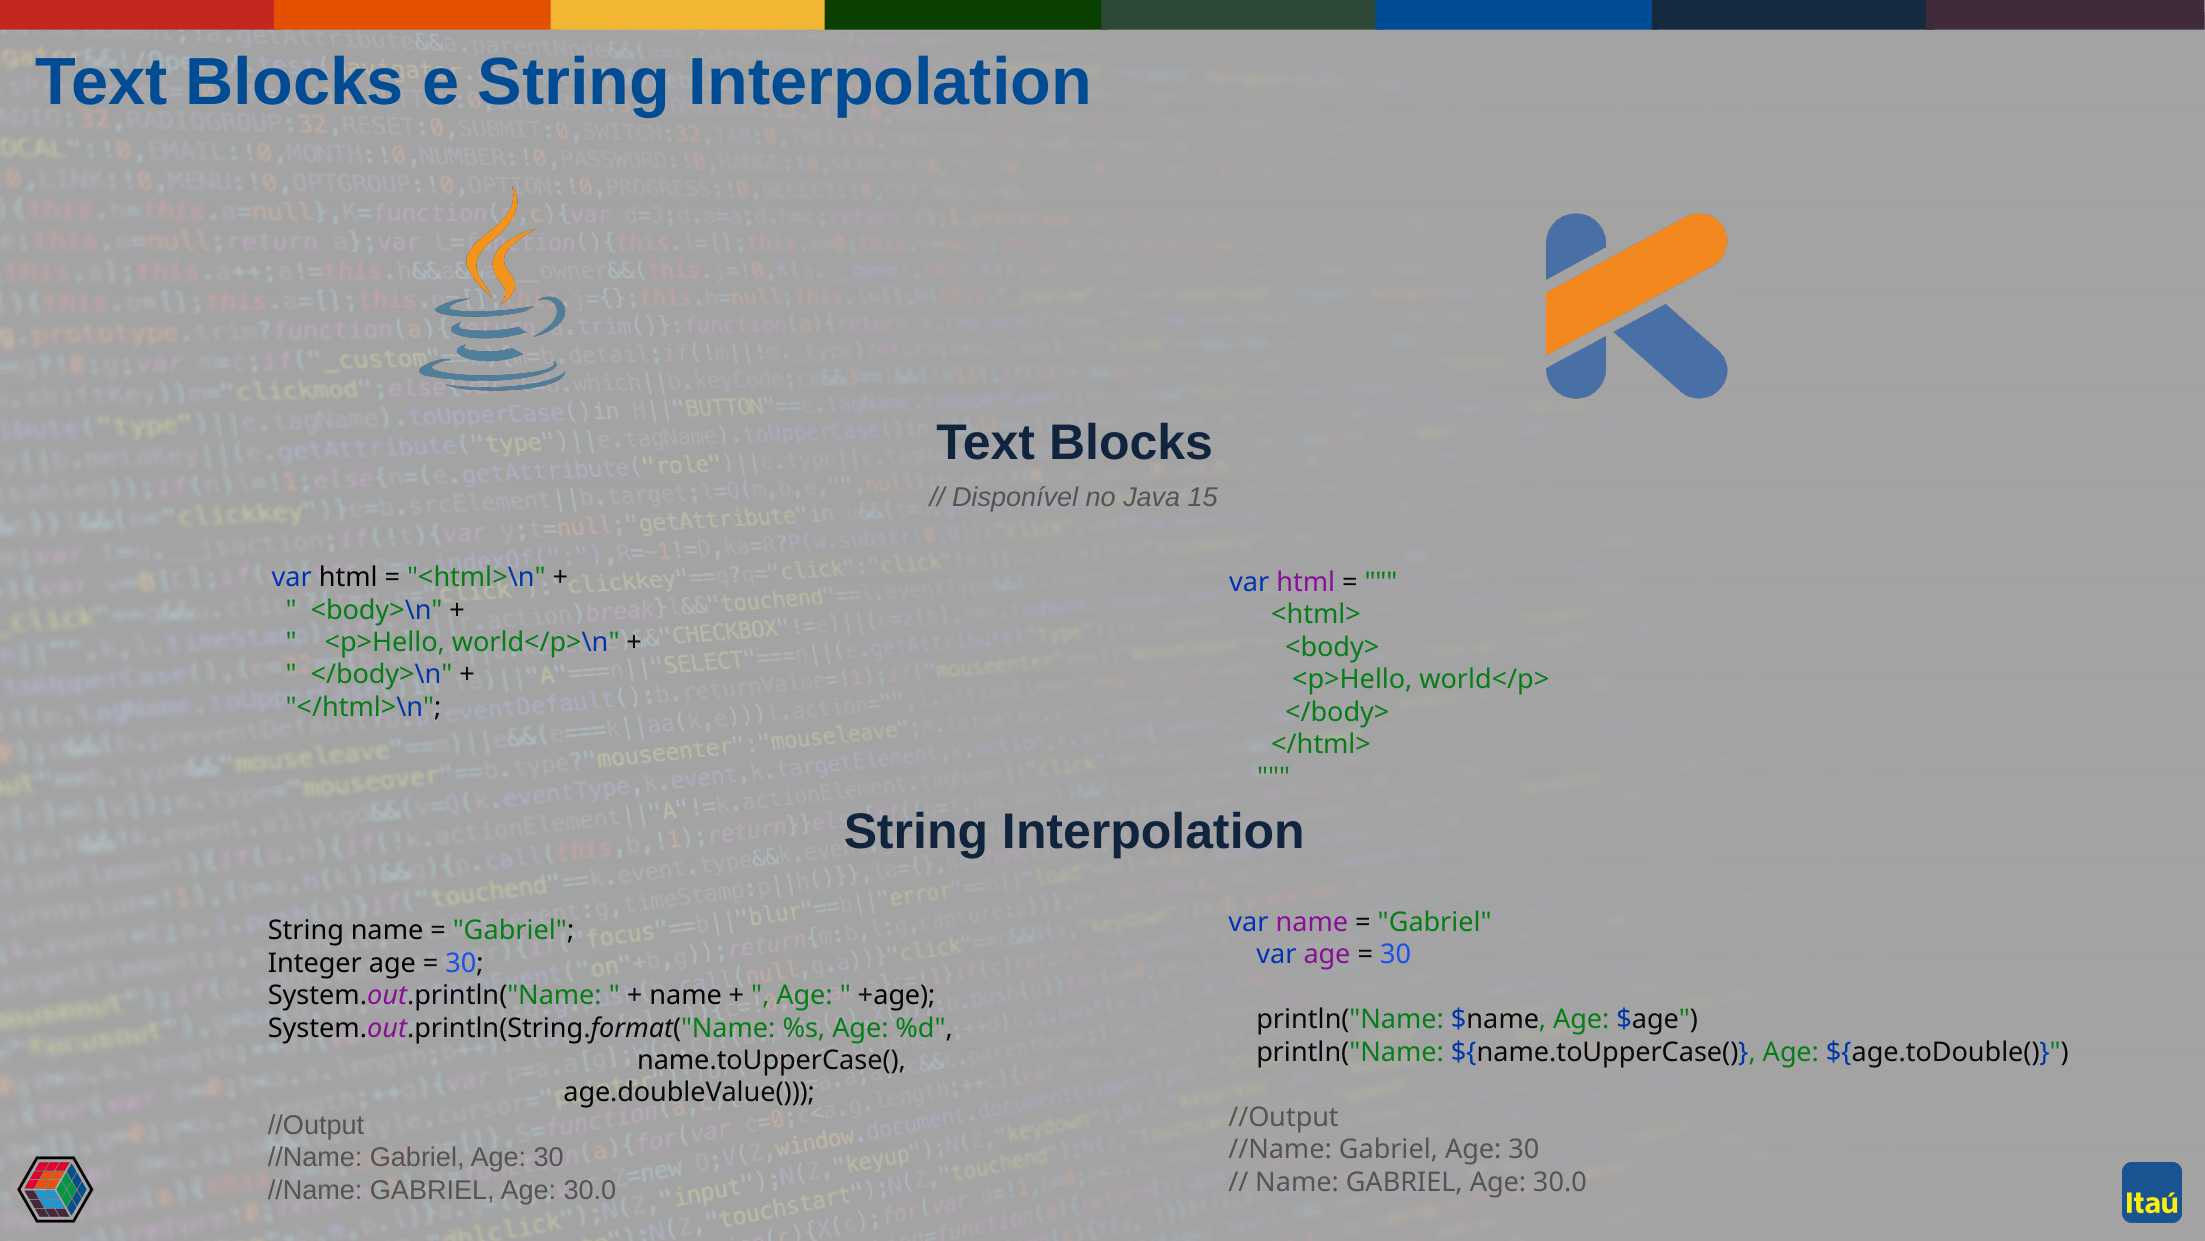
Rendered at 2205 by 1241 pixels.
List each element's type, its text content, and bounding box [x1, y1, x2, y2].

text_box // Disponível no Java 15 [914, 474, 1380, 550]
picture [1543, 213, 1730, 399]
text_box var html = """ <html> <body> <p>Hello, world</p> </body> </html> """ [1214, 556, 1931, 836]
picture [415, 186, 570, 399]
text_box var html = "<html>\n" + " <body>\n" + " <p>Hello, world</p>\n" + " </body>\n" + "</html>\n"; [256, 552, 876, 777]
text_box Text Blocks [247, 402, 1902, 482]
text_box var name = "Gabriel" var age = 30 println("Name: $name, Age: $age") println("Name: ${name.toUpperCase()}, Age: ${age.toDouble()}") //Output //Name: Gabriel, Age: 30 // Name: GABRIEL, Age: 30.0 [1213, 896, 2204, 1241]
picture [15, 1149, 95, 1229]
text_box String name = "Gabriel"; Integer age = 30; System.out.println("Name: " + name + ", Age: " +age); System.out.println(String.format("Name: %s, Age: %d", name.toUpperCase(), age.doubleValue())); //Output //Name: Gabriel, Age: 30 //Name: GABRIEL, Age: 30.0 [253, 905, 1052, 1241]
title Text Blocks e String Interpolation [35, 44, 2020, 120]
text_box String Interpolation [247, 790, 1902, 896]
